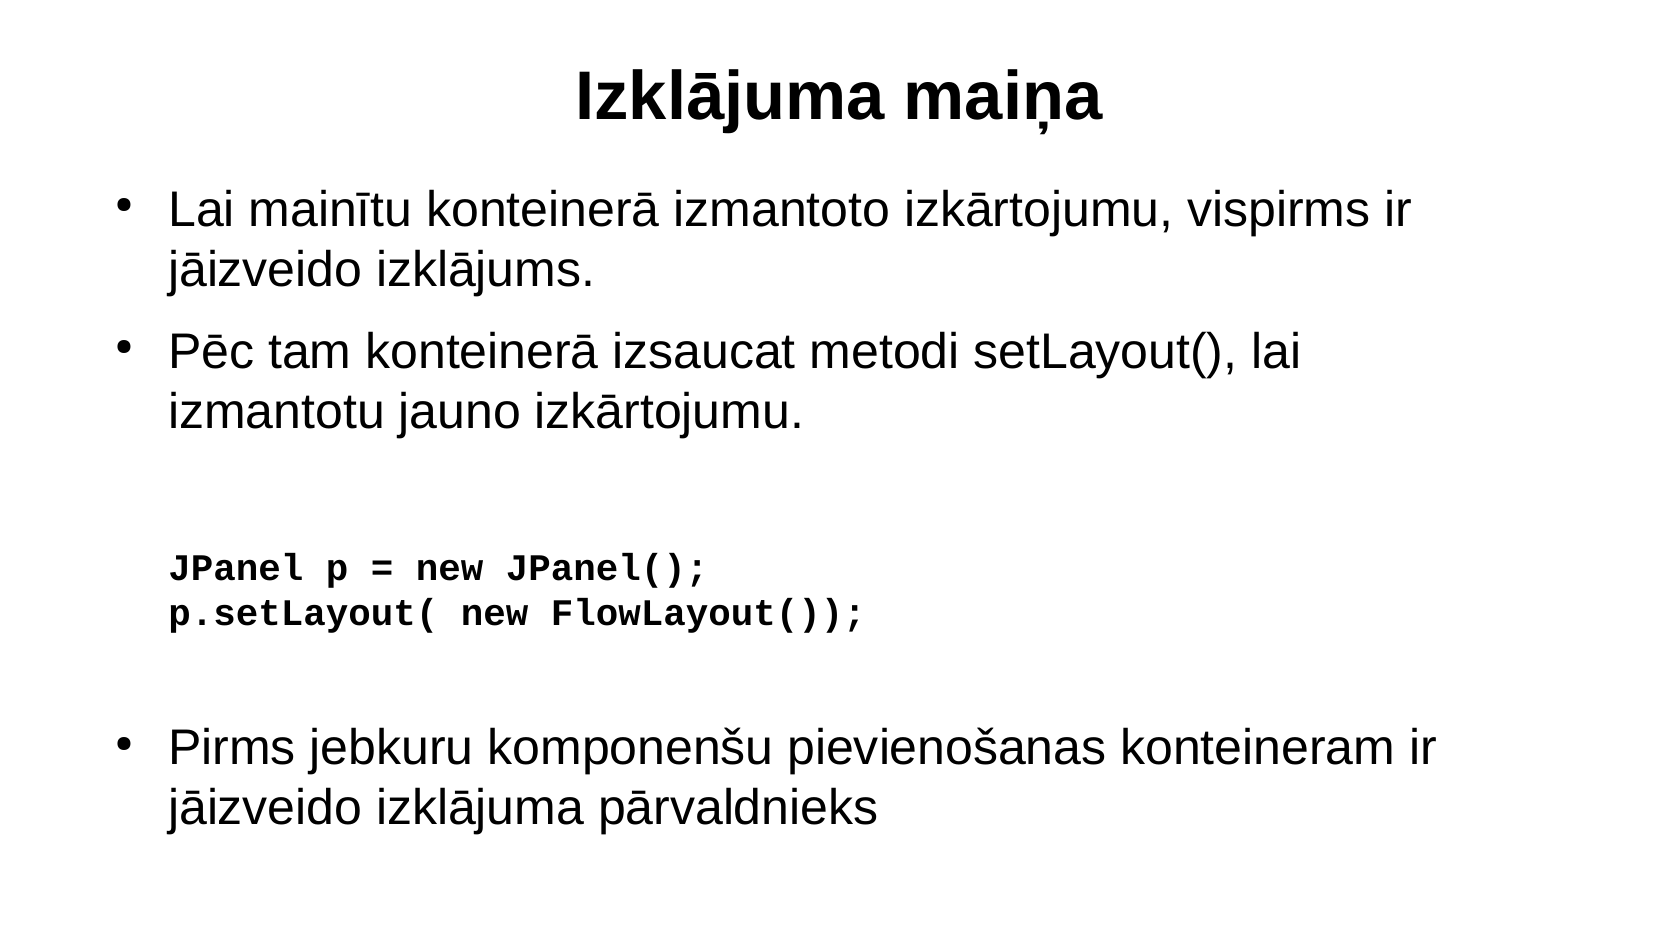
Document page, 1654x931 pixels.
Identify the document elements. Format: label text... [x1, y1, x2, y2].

title Izklājuma maiņa [82, 37, 1571, 147]
list Lai mainītu konteinerā izmantoto izkārtojumu, vispirms ir jāizveido izklājums. Pēc tam konteinerā izsaucat metodi setLayout(), lai izmantotu jauno izkārtojumu. JPanel p = new JPanel(); p.setLayout( new FlowLayout()); Pirms jebkuru komponenšu pievienošanas konteineram ir jāizveido izklājuma pārvaldnieks [82, 168, 1538, 889]
